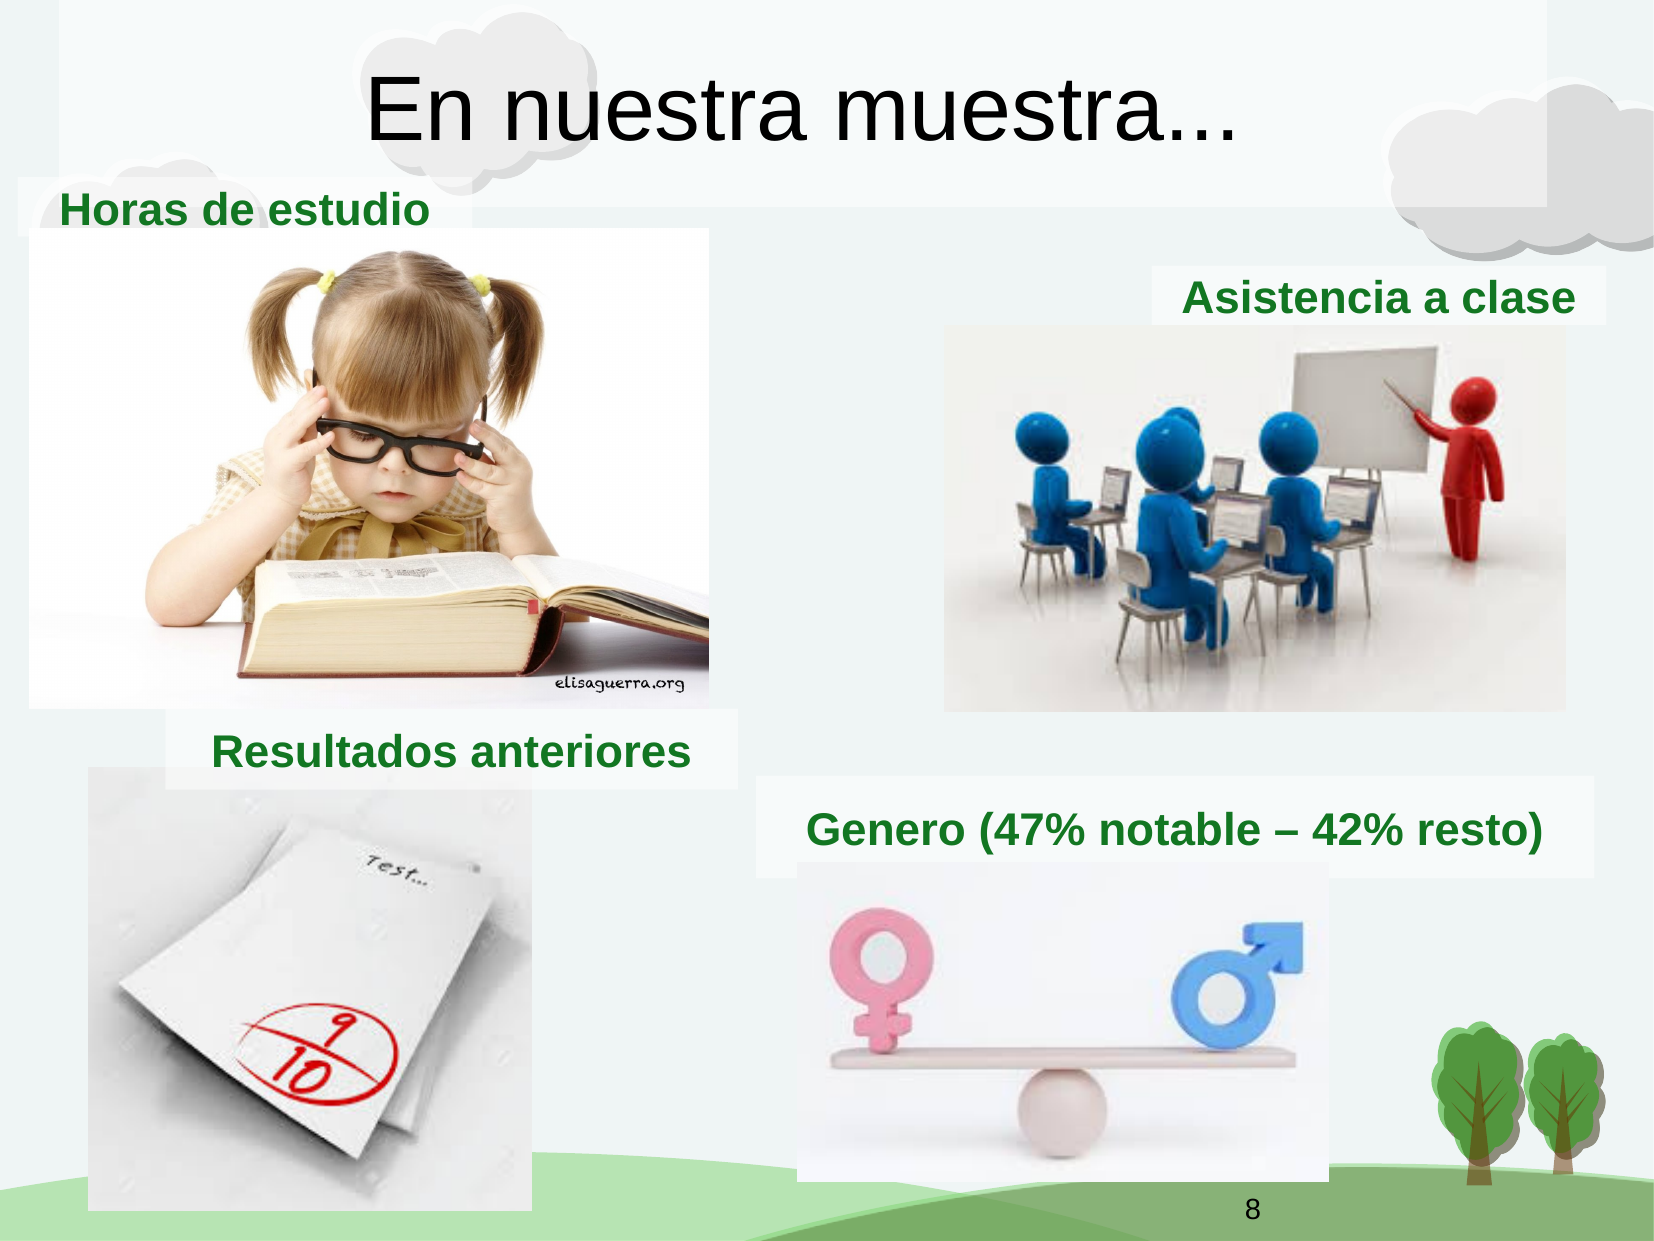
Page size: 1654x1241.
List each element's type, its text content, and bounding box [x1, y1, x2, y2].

picture [944, 325, 1566, 712]
picture [29, 228, 709, 709]
picture [88, 767, 532, 1211]
text_box [1244, 1190, 1630, 1241]
title En nuestra muestra... [59, 0, 1548, 208]
title Horas de estudio [17, 177, 473, 237]
title Asistencia a clase [1151, 265, 1607, 326]
title Resultados anteriores [165, 708, 739, 790]
title Genero (47% notable – 42% resto) [755, 775, 1595, 879]
picture [797, 862, 1329, 1182]
